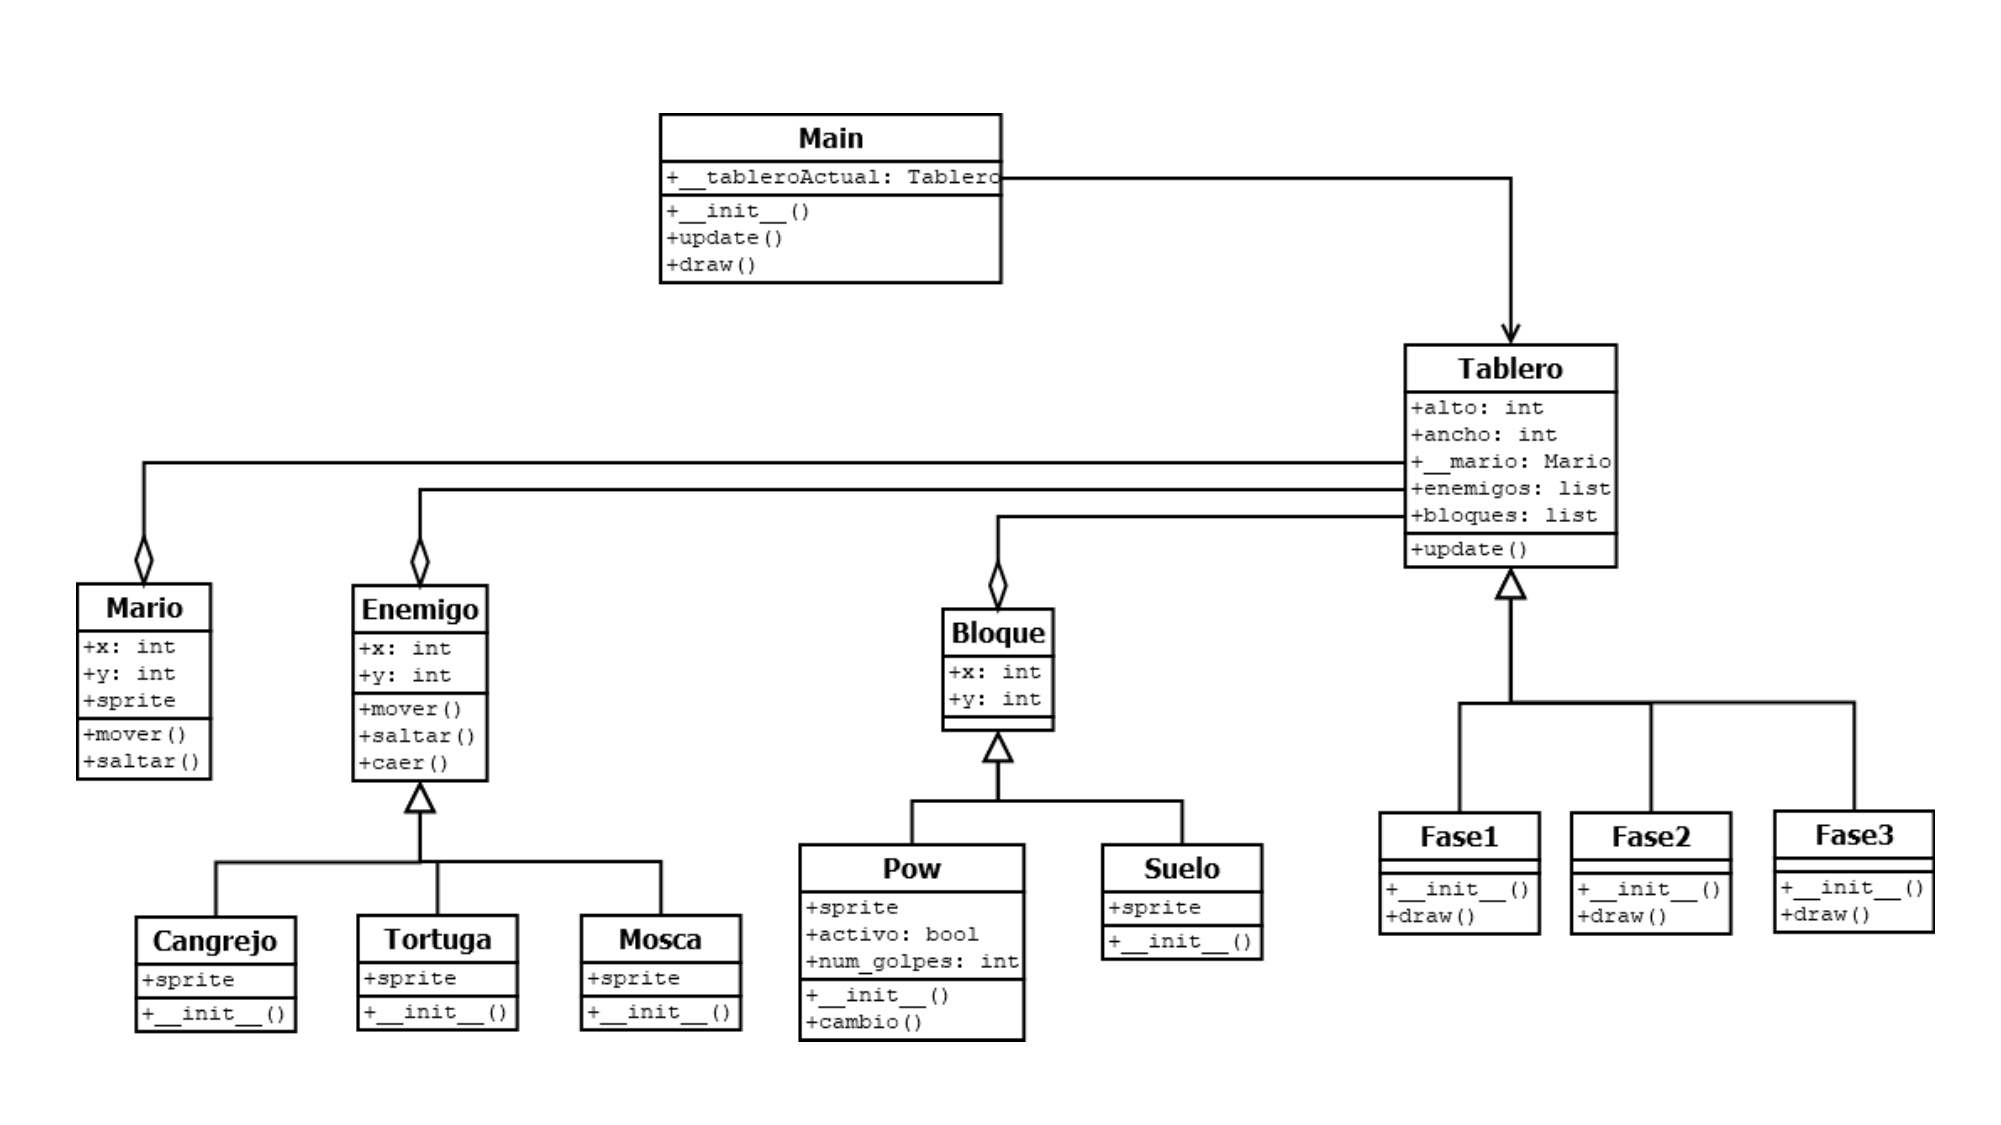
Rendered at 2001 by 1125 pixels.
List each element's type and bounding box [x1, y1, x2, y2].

picture [76, 114, 1935, 1042]
